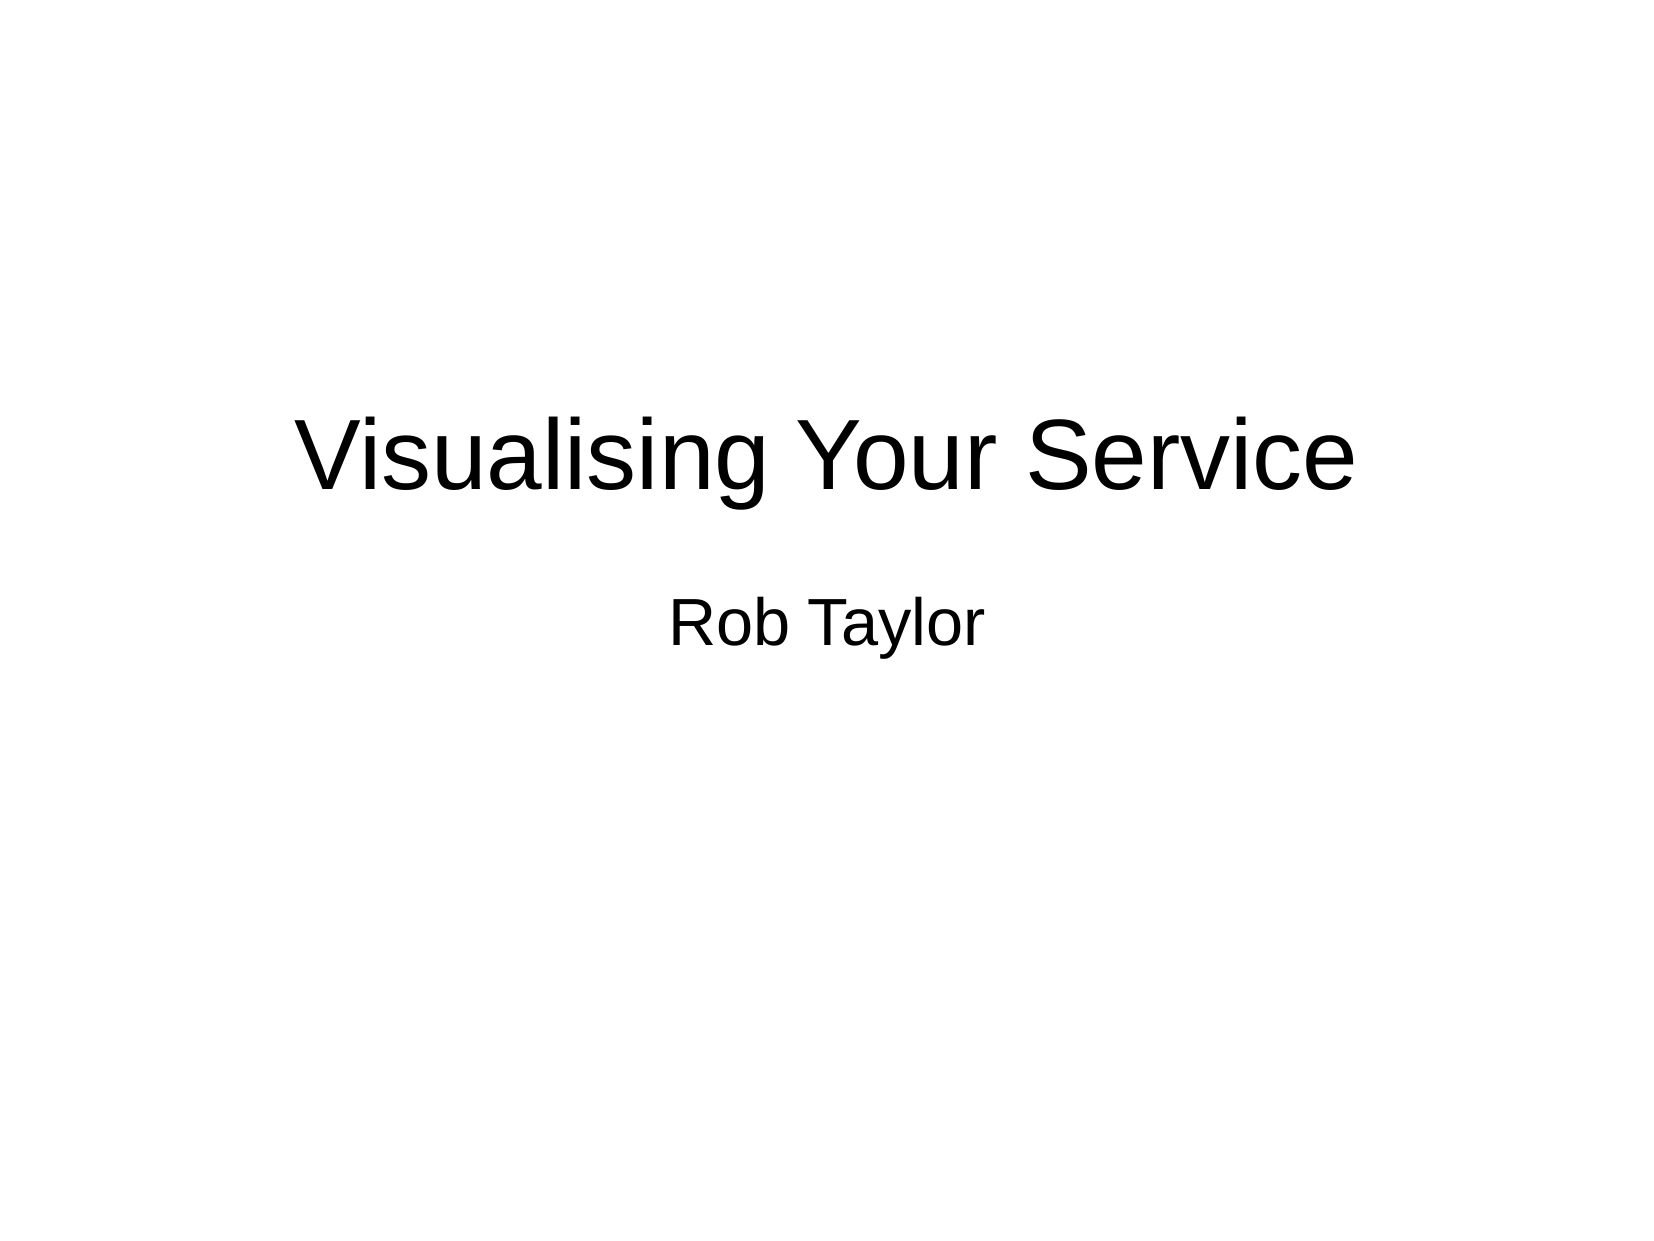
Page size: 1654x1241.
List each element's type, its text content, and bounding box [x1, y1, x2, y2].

subtitle Visualising Your Service Rob Taylor [82, 49, 1571, 1010]
